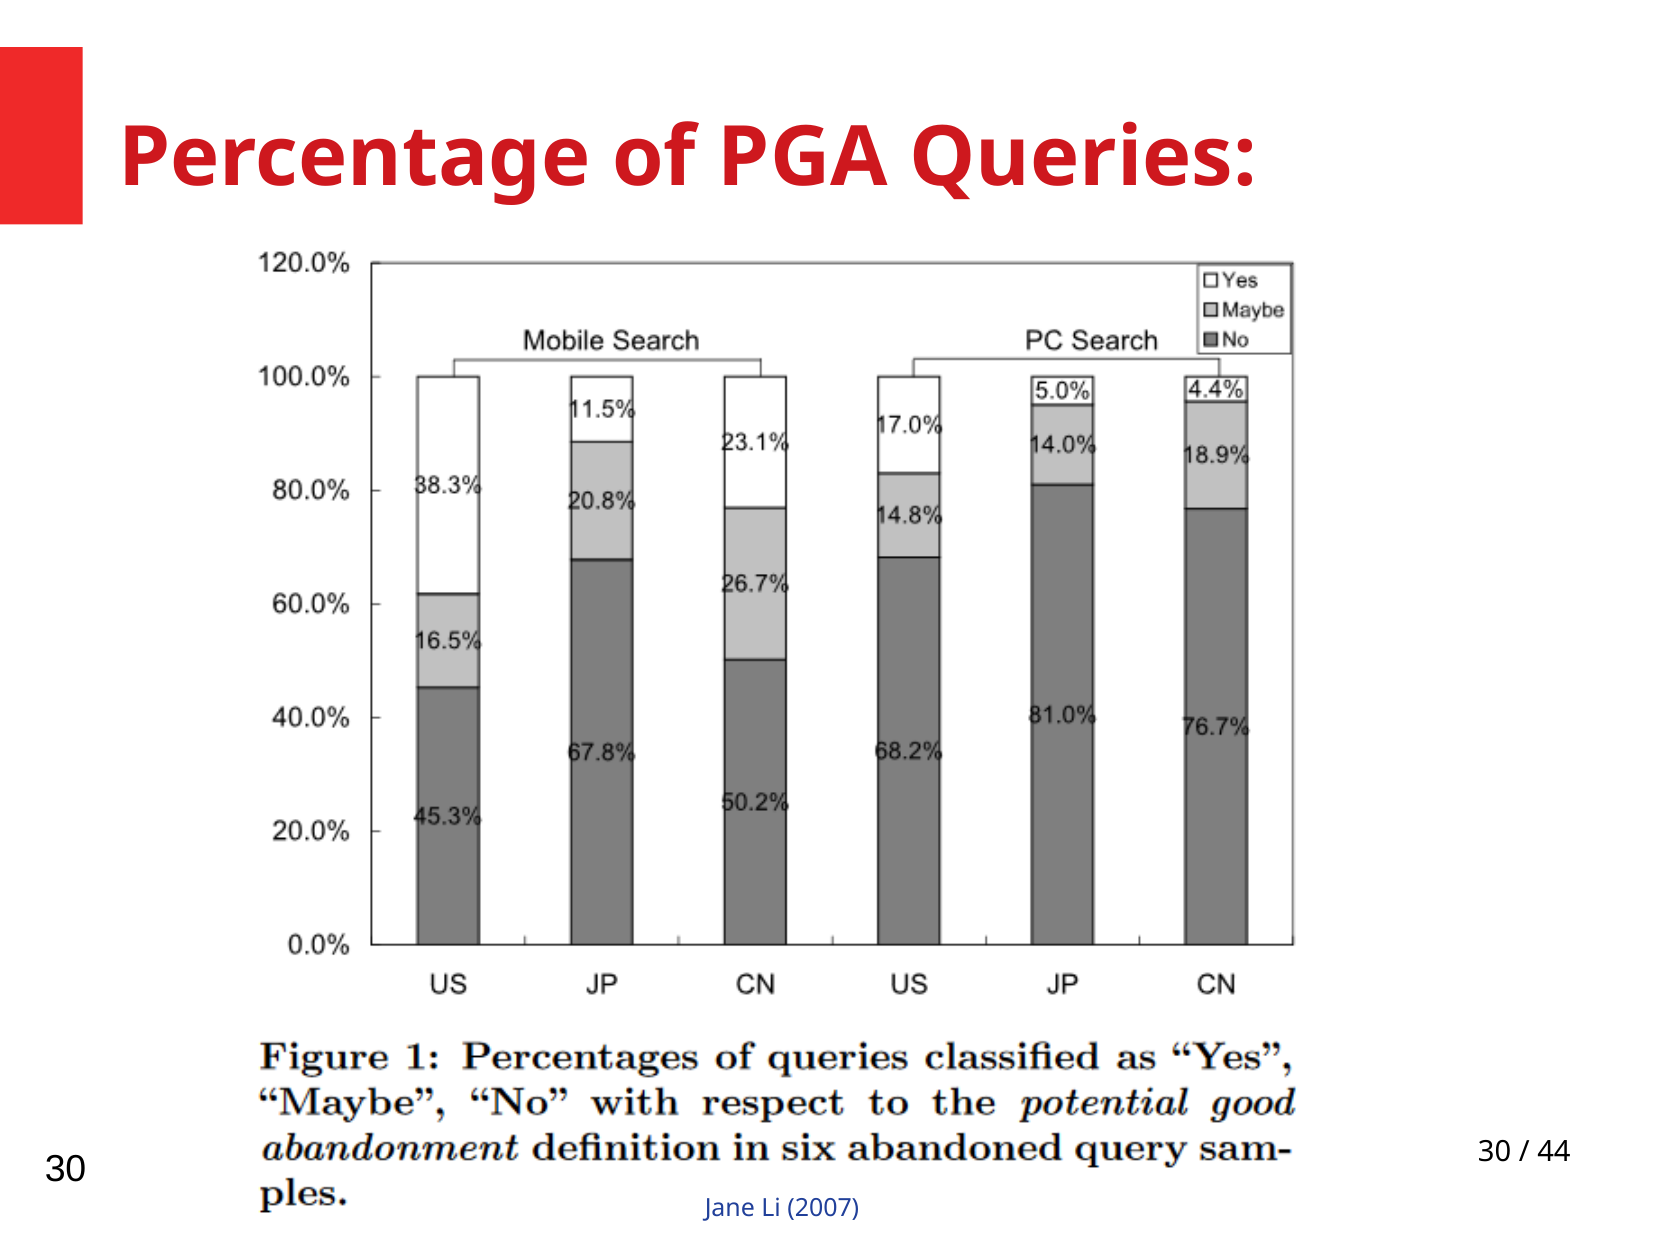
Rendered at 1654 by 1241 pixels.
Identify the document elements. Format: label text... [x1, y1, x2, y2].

text_box Jane Li (2007) [690, 1182, 961, 1227]
text_box 30 [30, 1140, 106, 1197]
picture [214, 236, 1321, 1238]
title Percentage of PGA Queries: [118, 49, 1571, 257]
